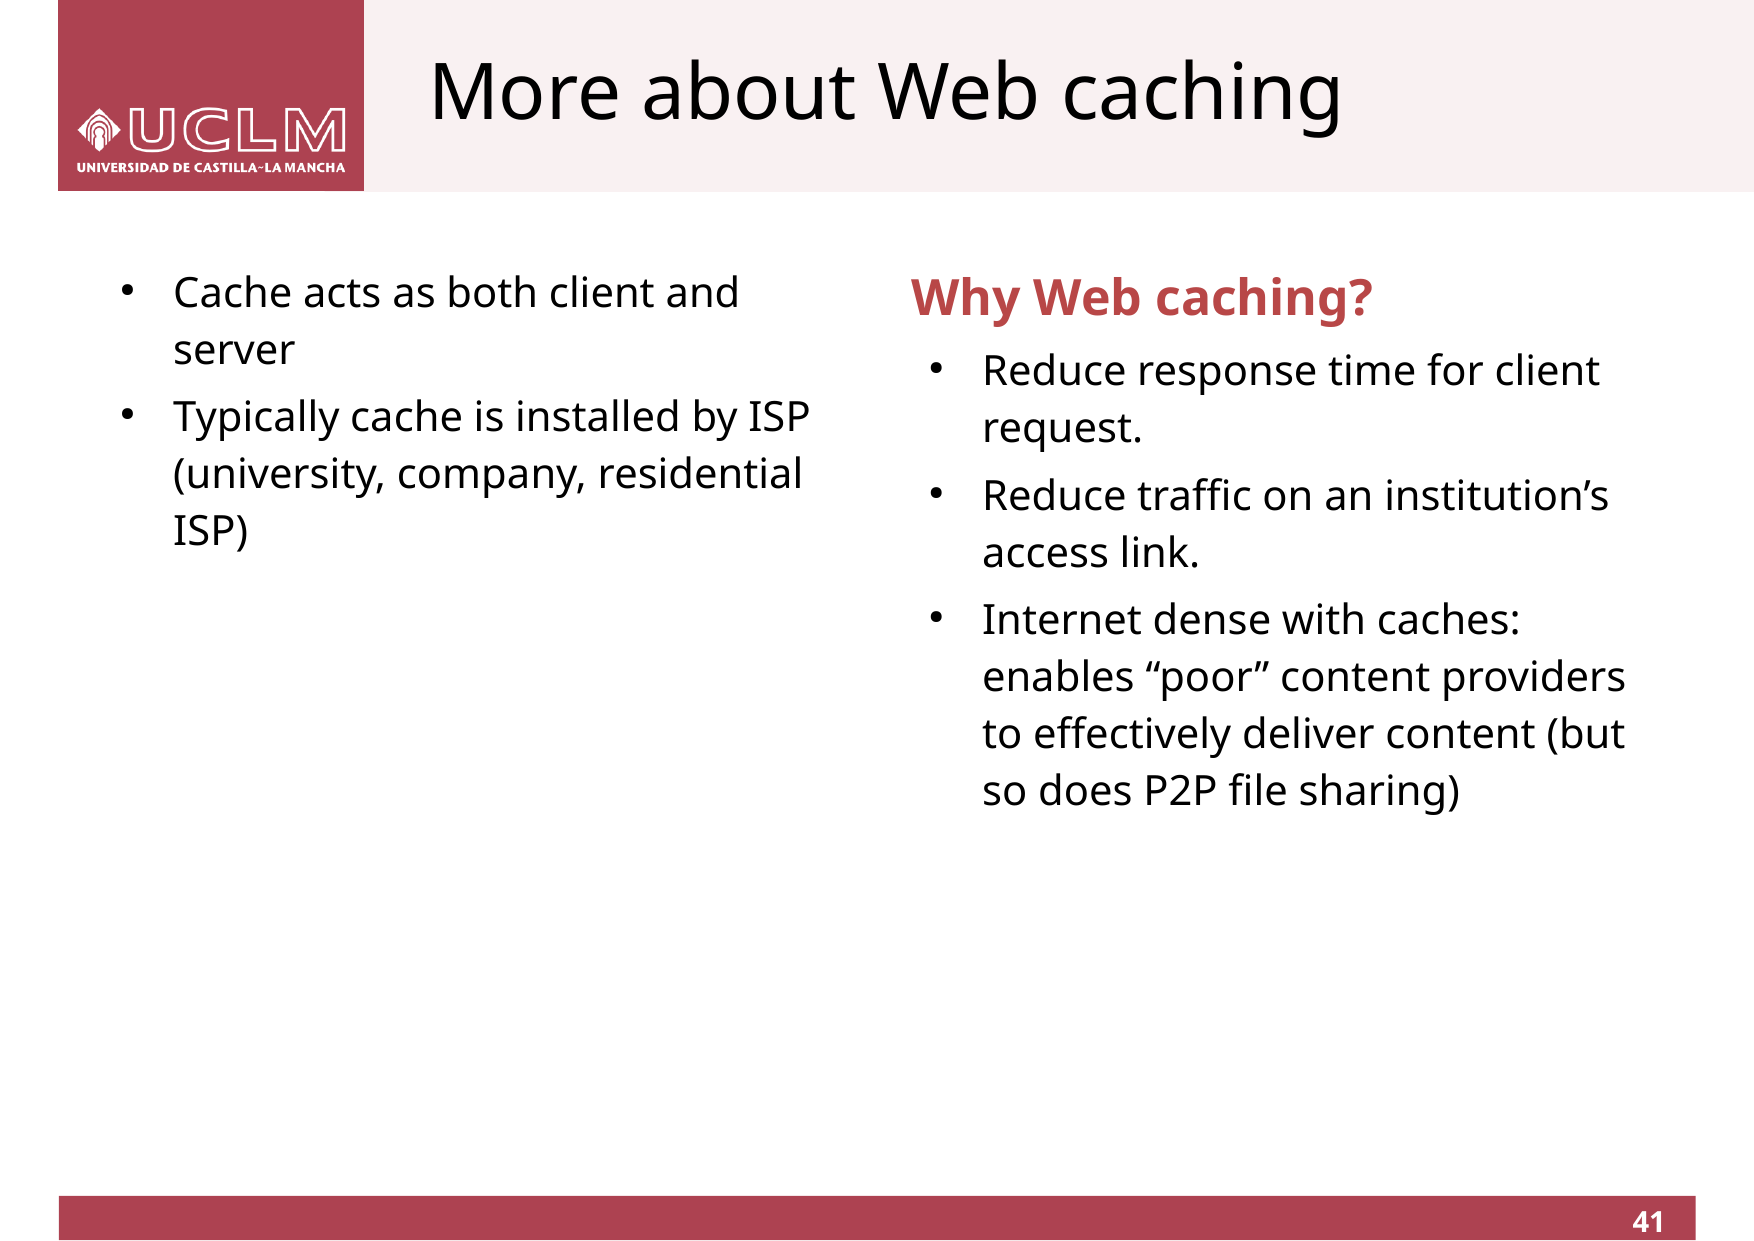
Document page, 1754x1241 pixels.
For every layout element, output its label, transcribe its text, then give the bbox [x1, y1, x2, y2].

title More about Web caching [413, 0, 1667, 198]
list Why Web caching? Reduce response time for client request. Reduce traffic on an institution’s access link. Internet dense with caches: enables “poor” content providers to effectively deliver content (but so does P2P file sharing) [896, 254, 1667, 1074]
picture [58, 0, 364, 191]
list Cache acts as both client and server Typically cache is installed by ISP (university, company, residential ISP) [87, 254, 858, 1074]
